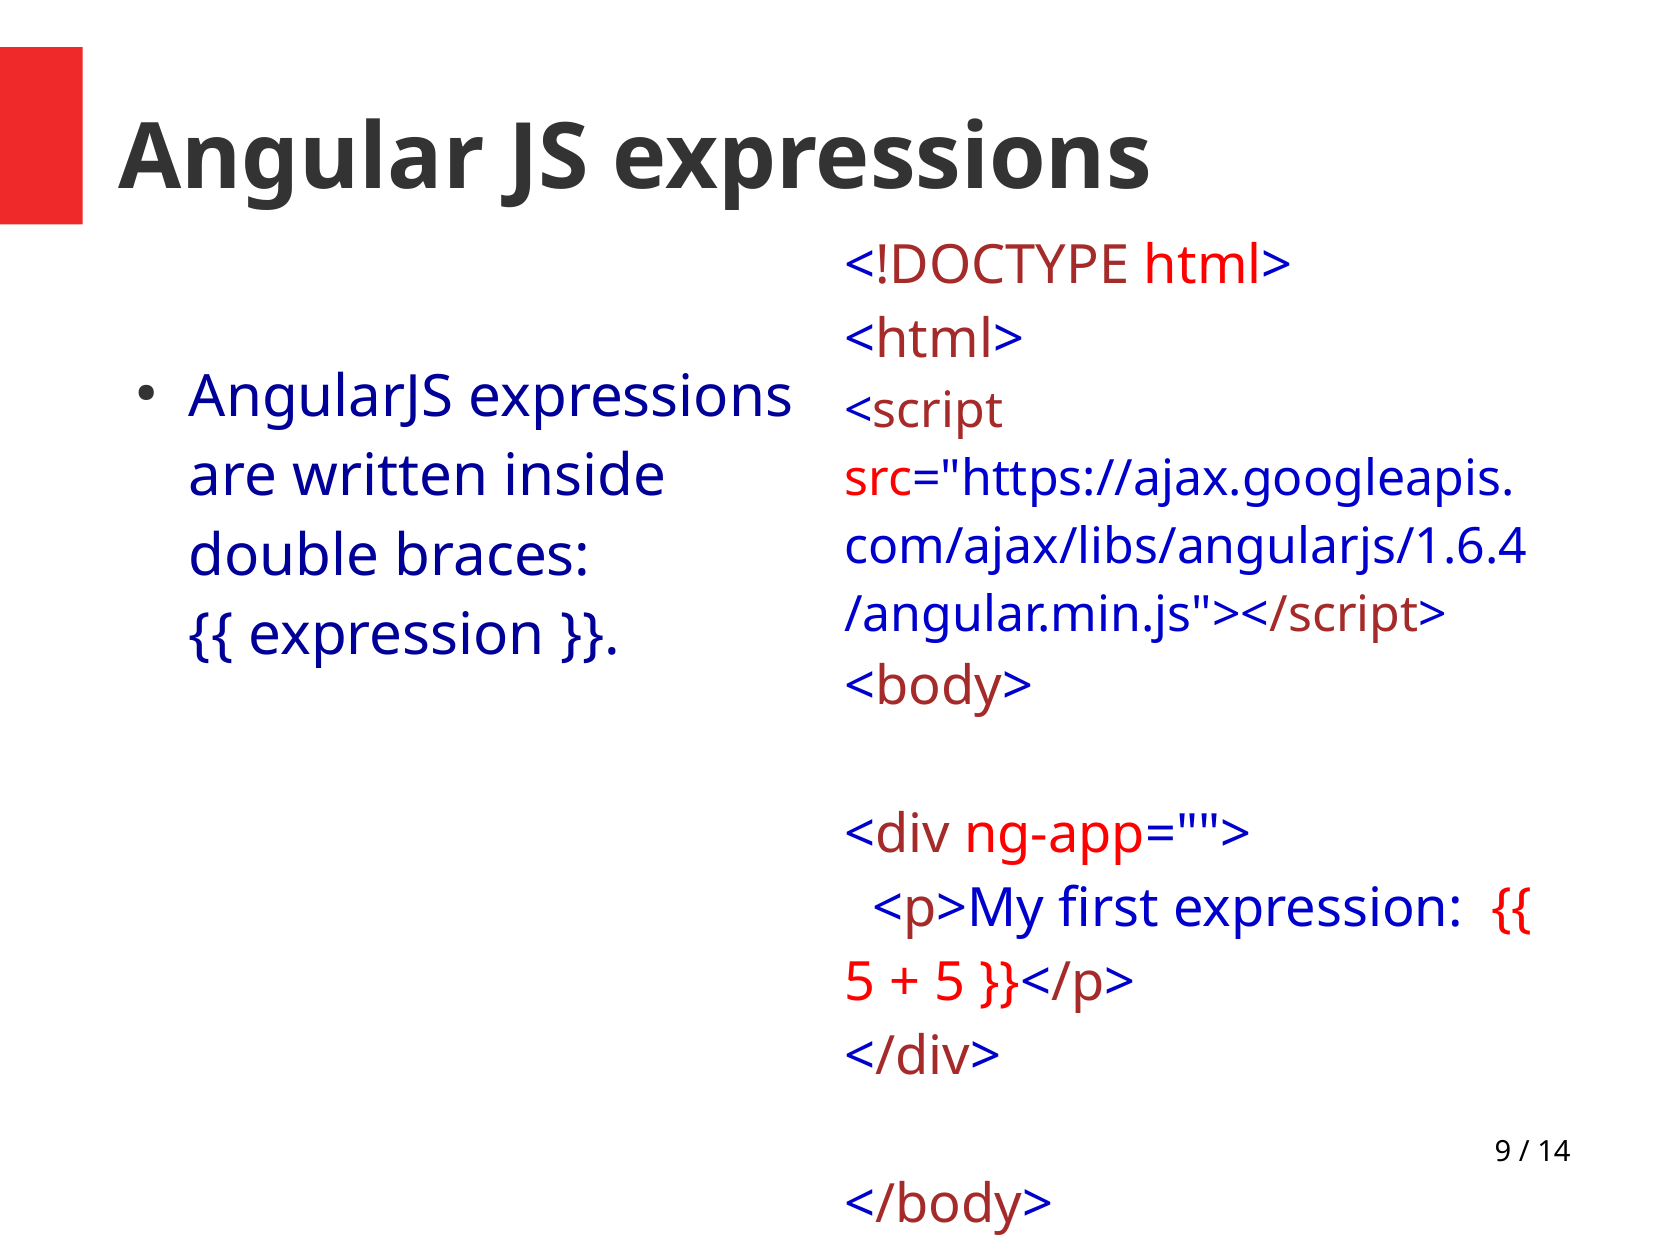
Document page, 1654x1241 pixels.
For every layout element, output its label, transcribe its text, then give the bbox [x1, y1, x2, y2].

list AngularJS expressions are written inside double braces: {{ expression }}. [118, 354, 810, 1074]
title Angular JS expressions [118, 49, 1571, 257]
list <!DOCTYPE html> <html> <script src="https://ajax.googleapis.com/ajax/libs/angularjs/1.6.4/angular.min.js"></script> <body> <div ng-app=""> <p>My first expression: {{ 5 + 5 }}</p> </div> </body> </html> [844, 225, 1536, 945]
